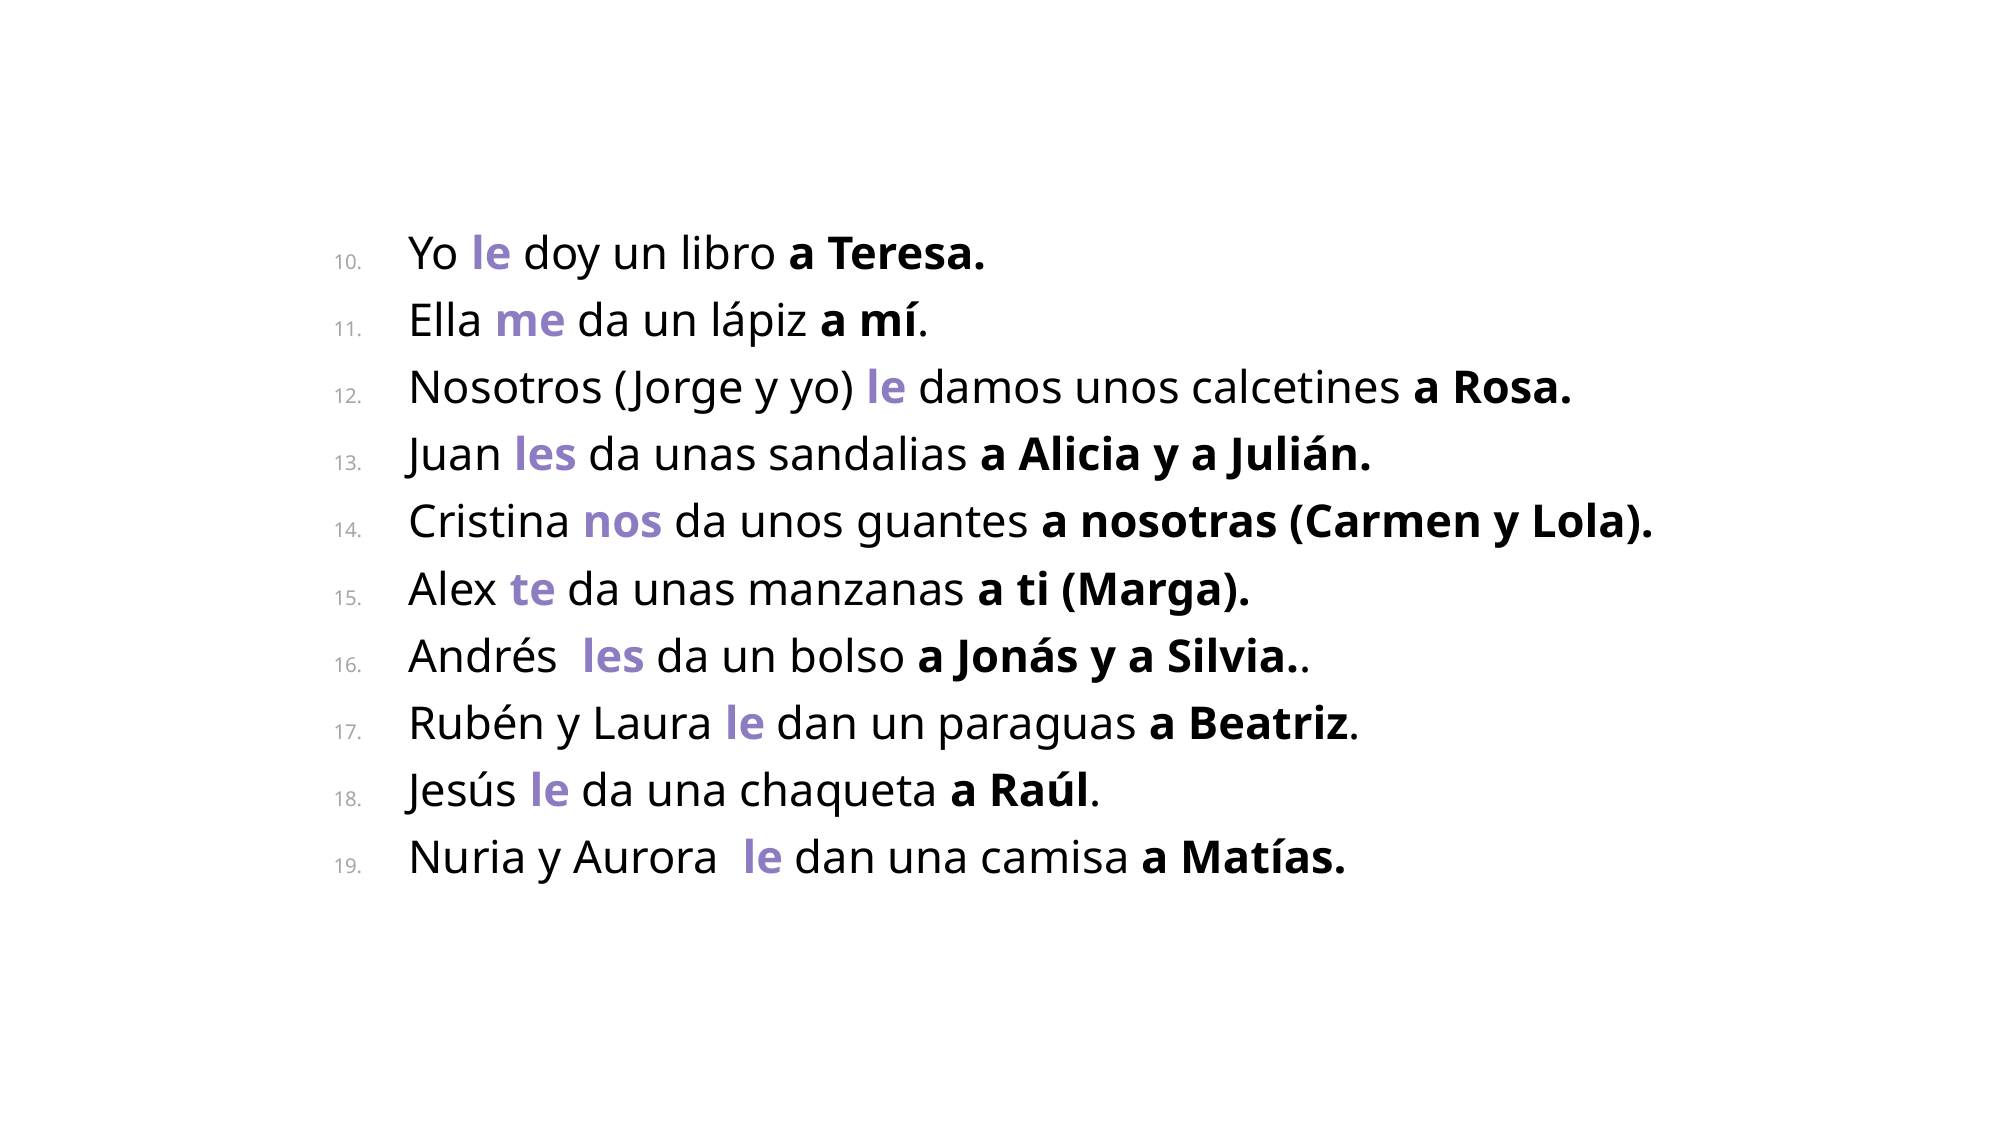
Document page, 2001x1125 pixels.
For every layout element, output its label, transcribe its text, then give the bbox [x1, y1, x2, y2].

text_box Yo le doy un libro a Teresa. Ella me da un lápiz a mí. Nosotros (Jorge y yo) le damos unos calcetines a Rosa. Juan les da unas sandalias a Alicia y a Julián. Cristina nos da unos guantes a nosotras (Carmen y Lola). Alex te da unas manzanas a ti (Marga). Andrés les da un bolso a Jonás y a Silvia.. Rubén y Laura le dan un paraguas a Beatriz. Jesús le da una chaqueta a Raúl. Nuria y Aurora le dan una camisa a Matías. [326, 231, 1986, 976]
